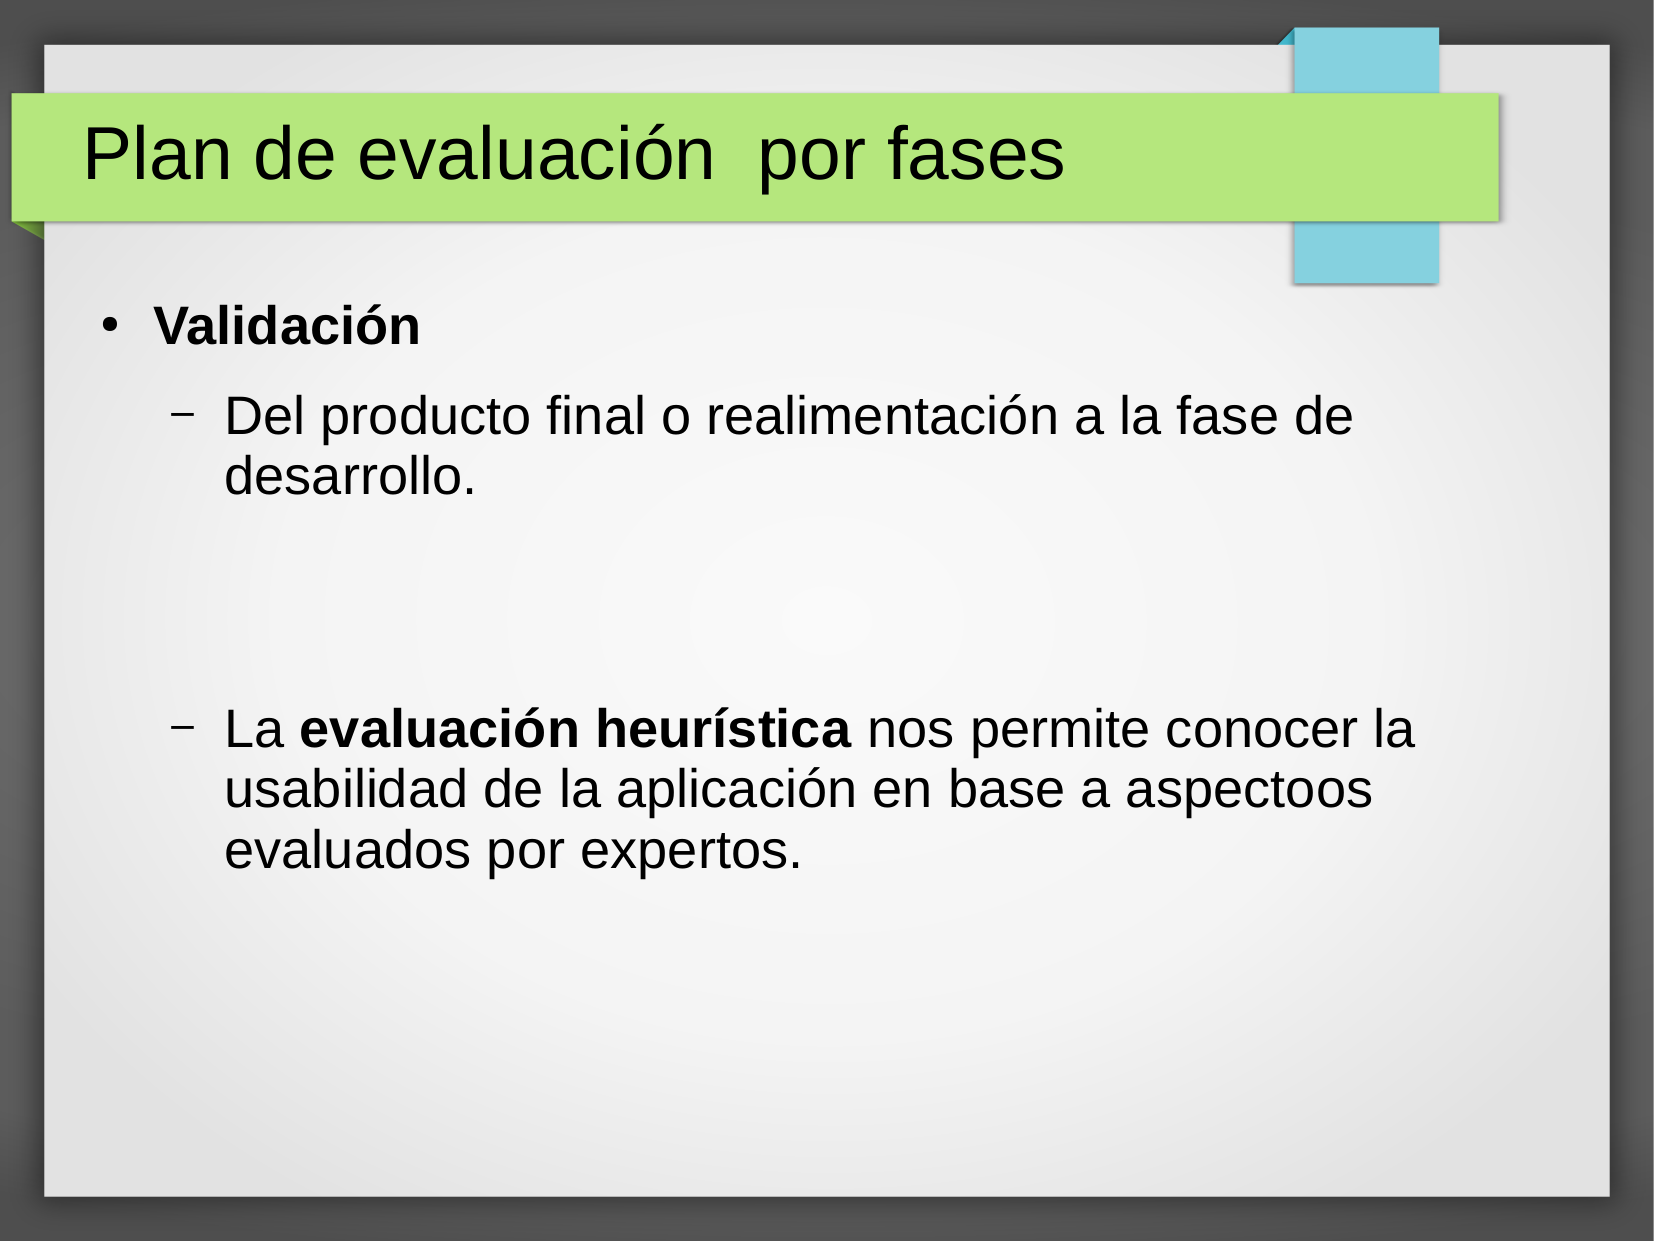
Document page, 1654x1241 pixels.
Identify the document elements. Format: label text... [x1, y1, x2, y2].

picture [0, 0, 1654, 1241]
list Validación Del producto final o realimentación a la fase de desarrollo. La evaluación heurística nos permite conocer la usabilidad de la aplicación en base a aspectoos evaluados por expertos. [82, 295, 1571, 1015]
title Plan de evaluación por fases [82, 94, 1264, 213]
